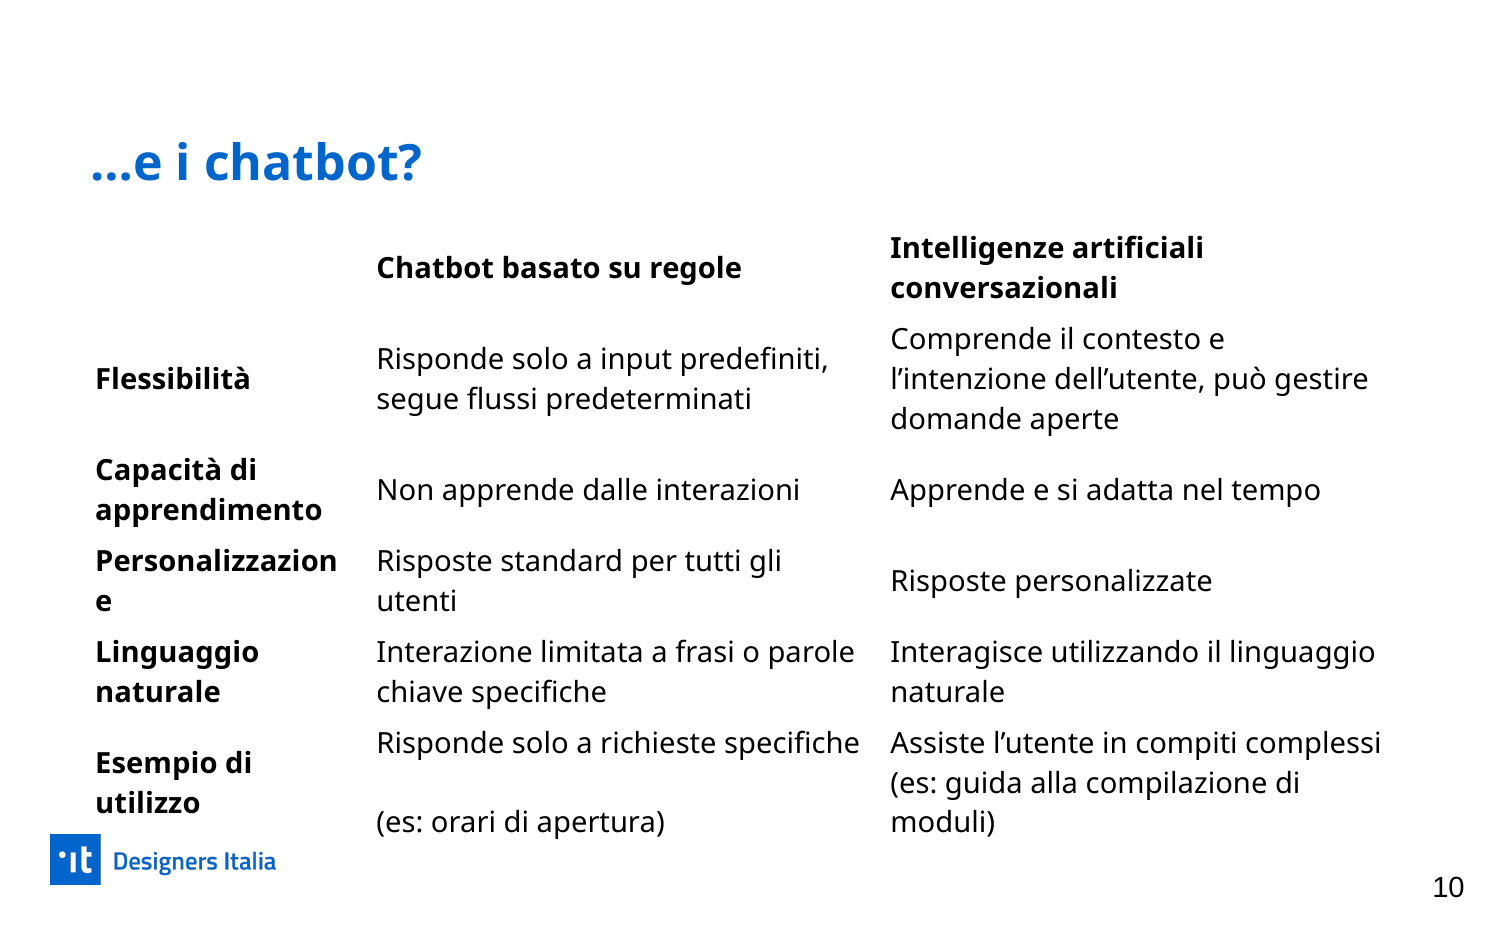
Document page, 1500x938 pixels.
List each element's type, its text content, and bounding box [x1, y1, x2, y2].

table_cell Flessibilità [84, 313, 365, 443]
table_header Chatbot basato su regole [365, 222, 879, 313]
table_cell Linguaggio naturale [84, 625, 365, 716]
table_cell Risposte personalizzate [879, 534, 1400, 625]
table_cell Non apprende dalle interazioni [365, 443, 879, 534]
table_cell Risposte standard per tutti gli utenti [365, 534, 879, 625]
table_cell Comprende il contesto e l’intenzione dell’utente, può gestire domande aperte [879, 313, 1400, 443]
table_cell Apprende e si adatta nel tempo [879, 443, 1400, 534]
table_cell Interagisce utilizzando il linguaggio naturale [879, 625, 1400, 716]
table_cell Personalizzazione [84, 534, 365, 625]
text_box …e i chatbot? [75, 115, 1216, 196]
table_cell Risponde solo a richieste specifiche (es: orari di apertura) [365, 716, 879, 847]
table_header Intelligenze artificiali conversazionali [879, 222, 1400, 313]
picture [50, 834, 289, 885]
table_cell Risponde solo a input predefiniti, segue flussi predeterminati [365, 313, 879, 443]
table_cell Esempio di utilizzo [84, 716, 365, 847]
table_cell Capacità di apprendimento [84, 443, 365, 534]
table_cell Assiste l’utente in compiti complessi (es: guida alla compilazione di moduli) [879, 716, 1400, 847]
table_header [84, 222, 365, 313]
table_cell Interazione limitata a frasi o parole chiave specifiche [365, 625, 879, 716]
slide_number <numero> [1389, 850, 1480, 922]
